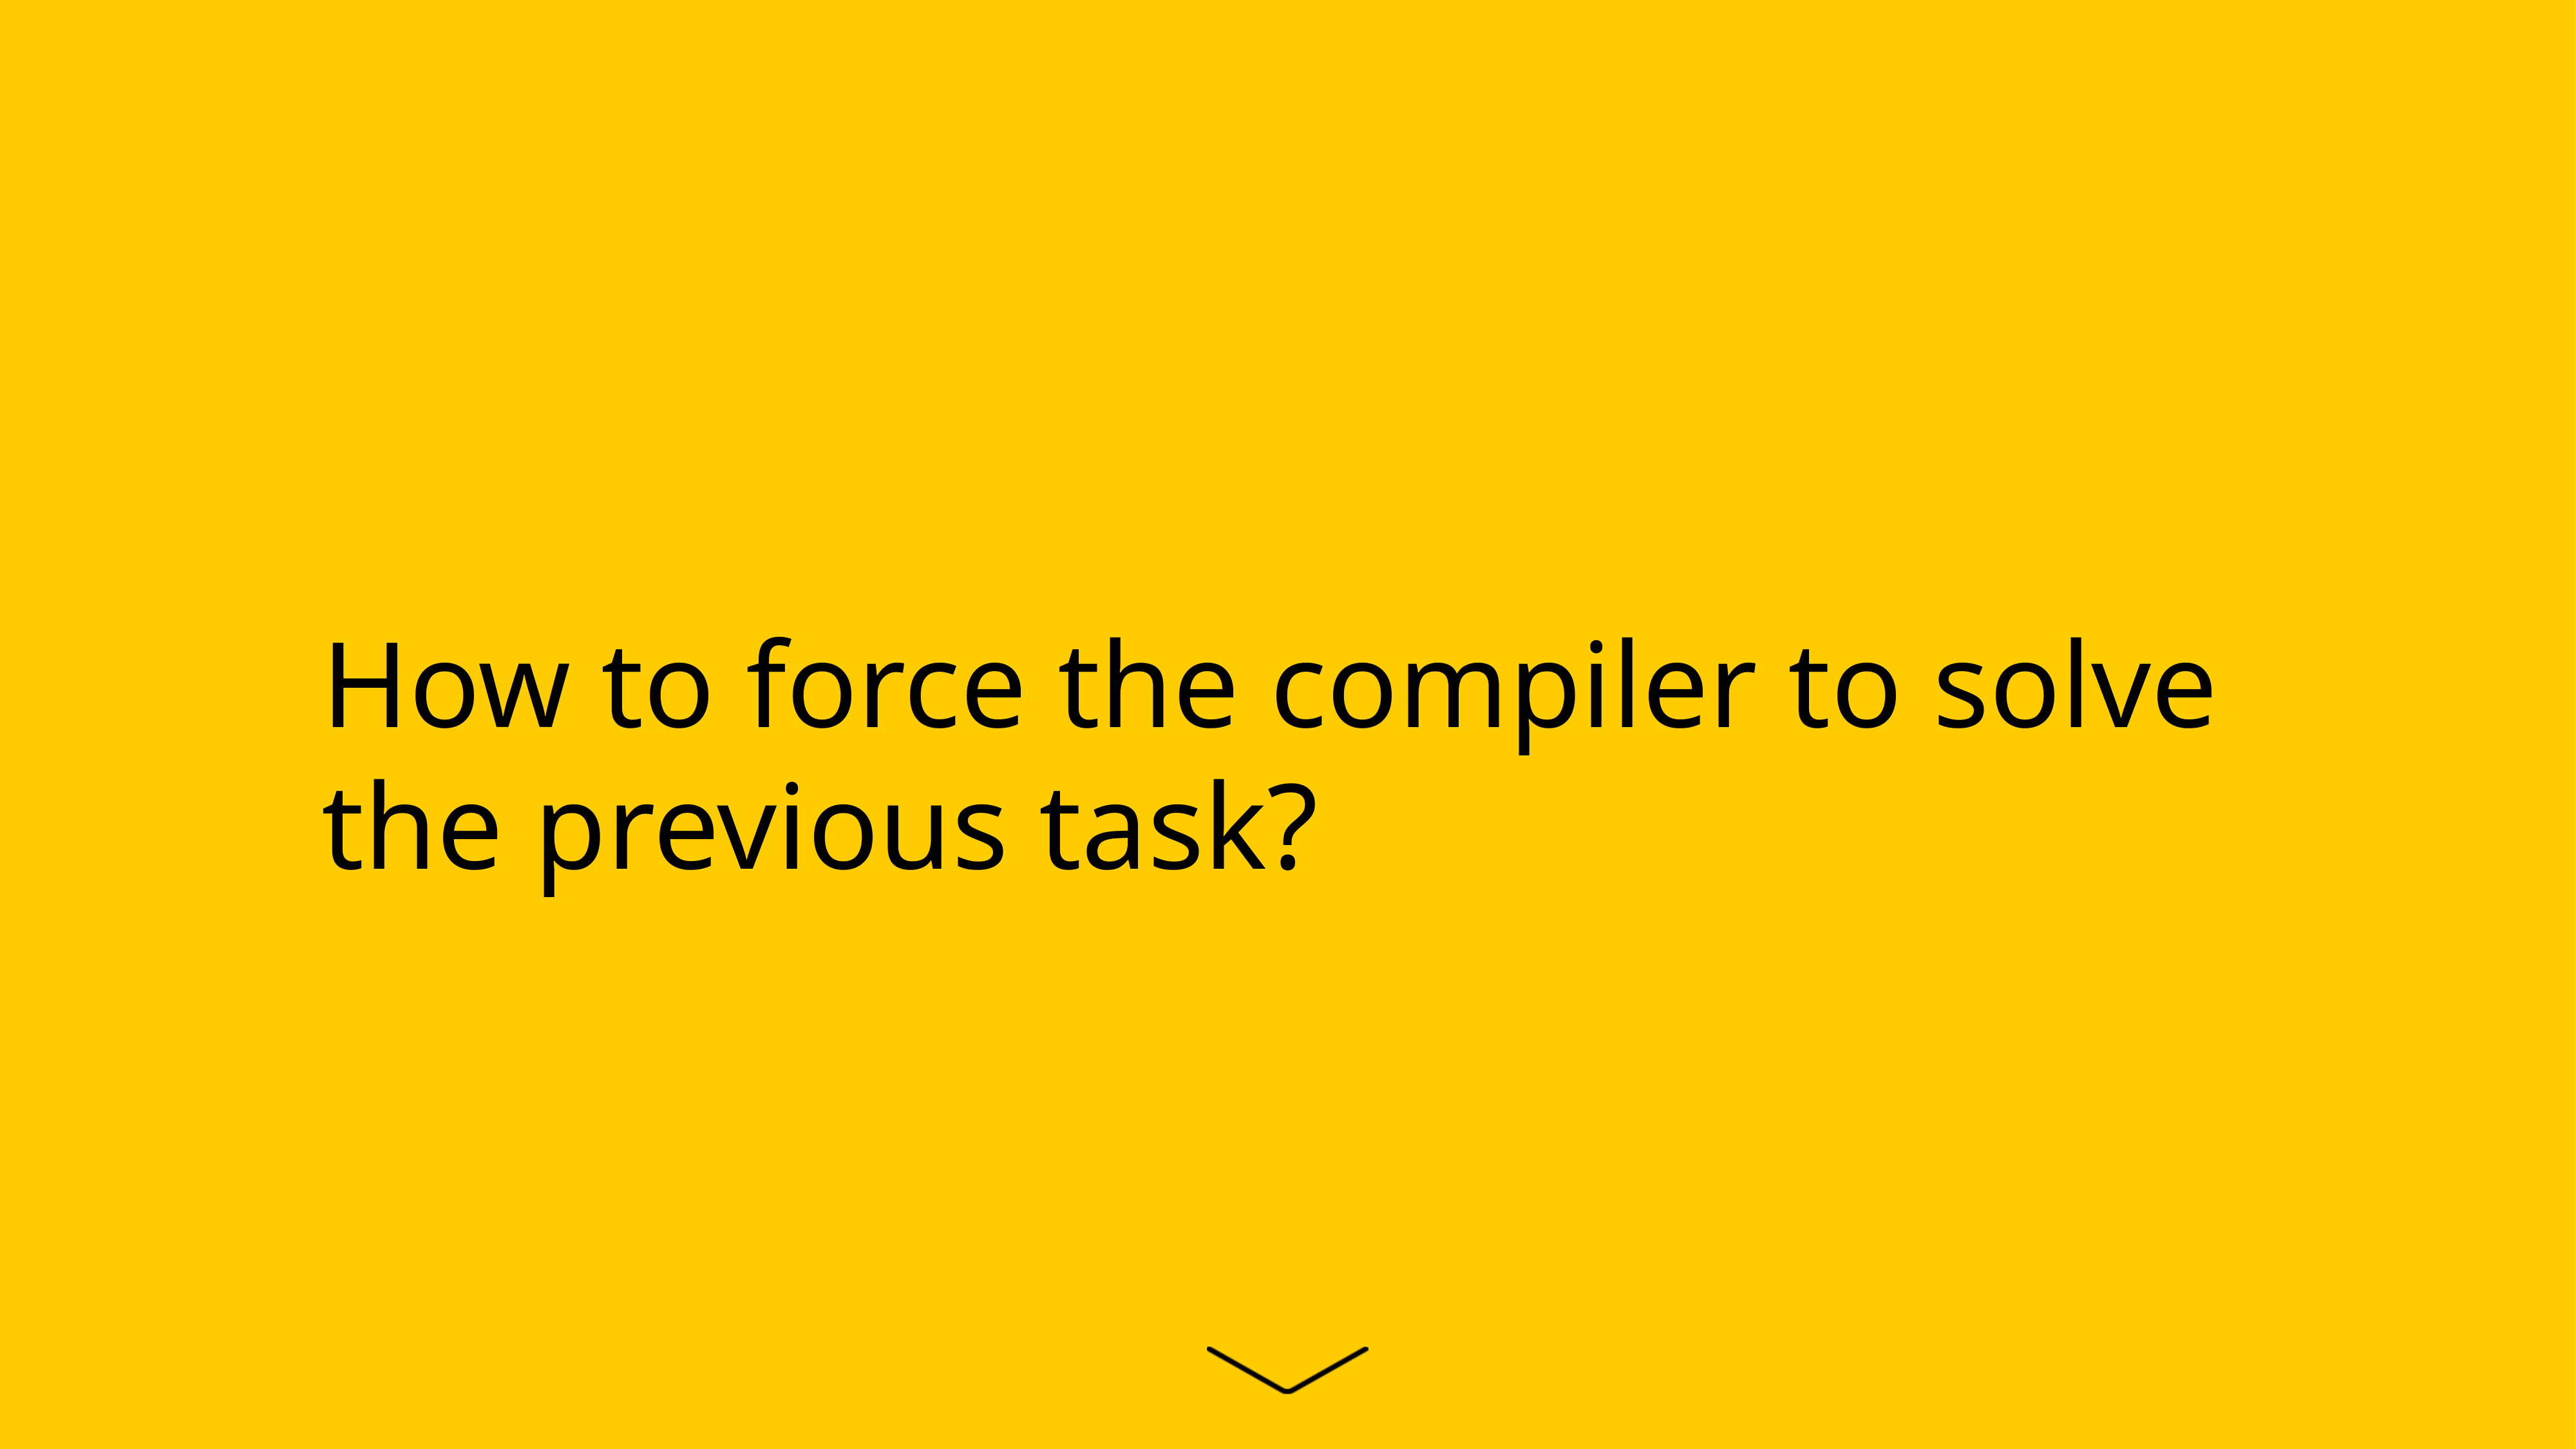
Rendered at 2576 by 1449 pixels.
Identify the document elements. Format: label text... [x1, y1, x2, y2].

title How to force the compiler to solve the previous task? [321, 429, 2253, 1074]
picture [1207, 1347, 1368, 1396]
